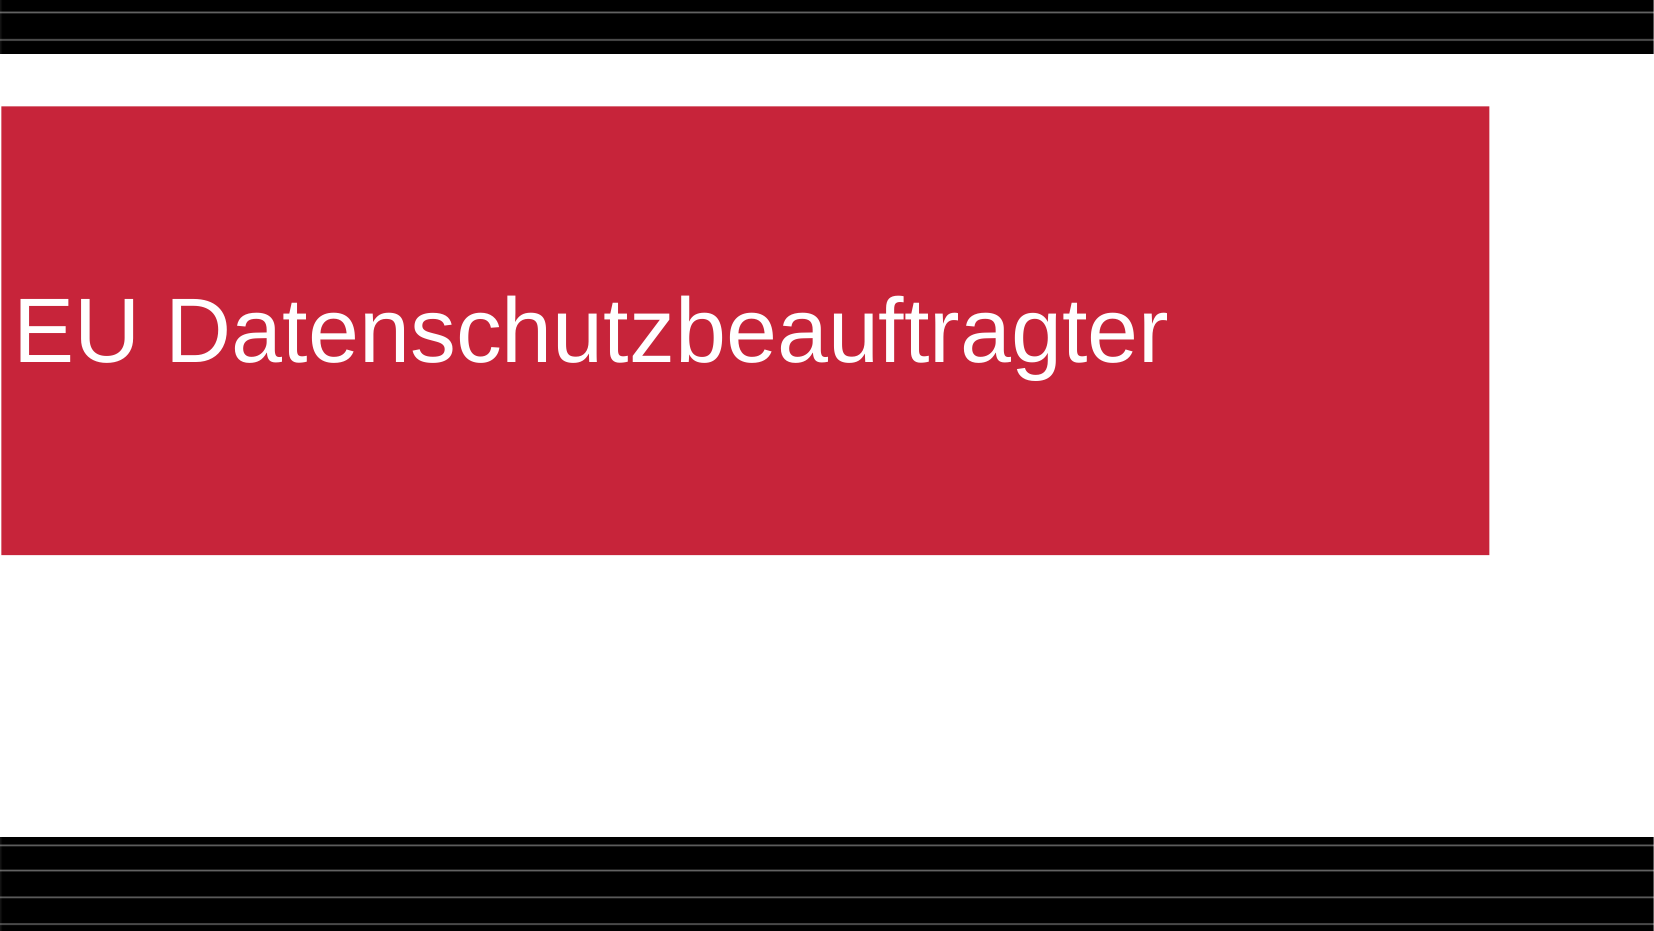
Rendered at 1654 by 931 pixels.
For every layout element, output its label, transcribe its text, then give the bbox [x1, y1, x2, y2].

picture [0, 837, 1654, 931]
title EU Datenschutzbeauftragter [1, 106, 1490, 556]
picture [0, 0, 1654, 54]
